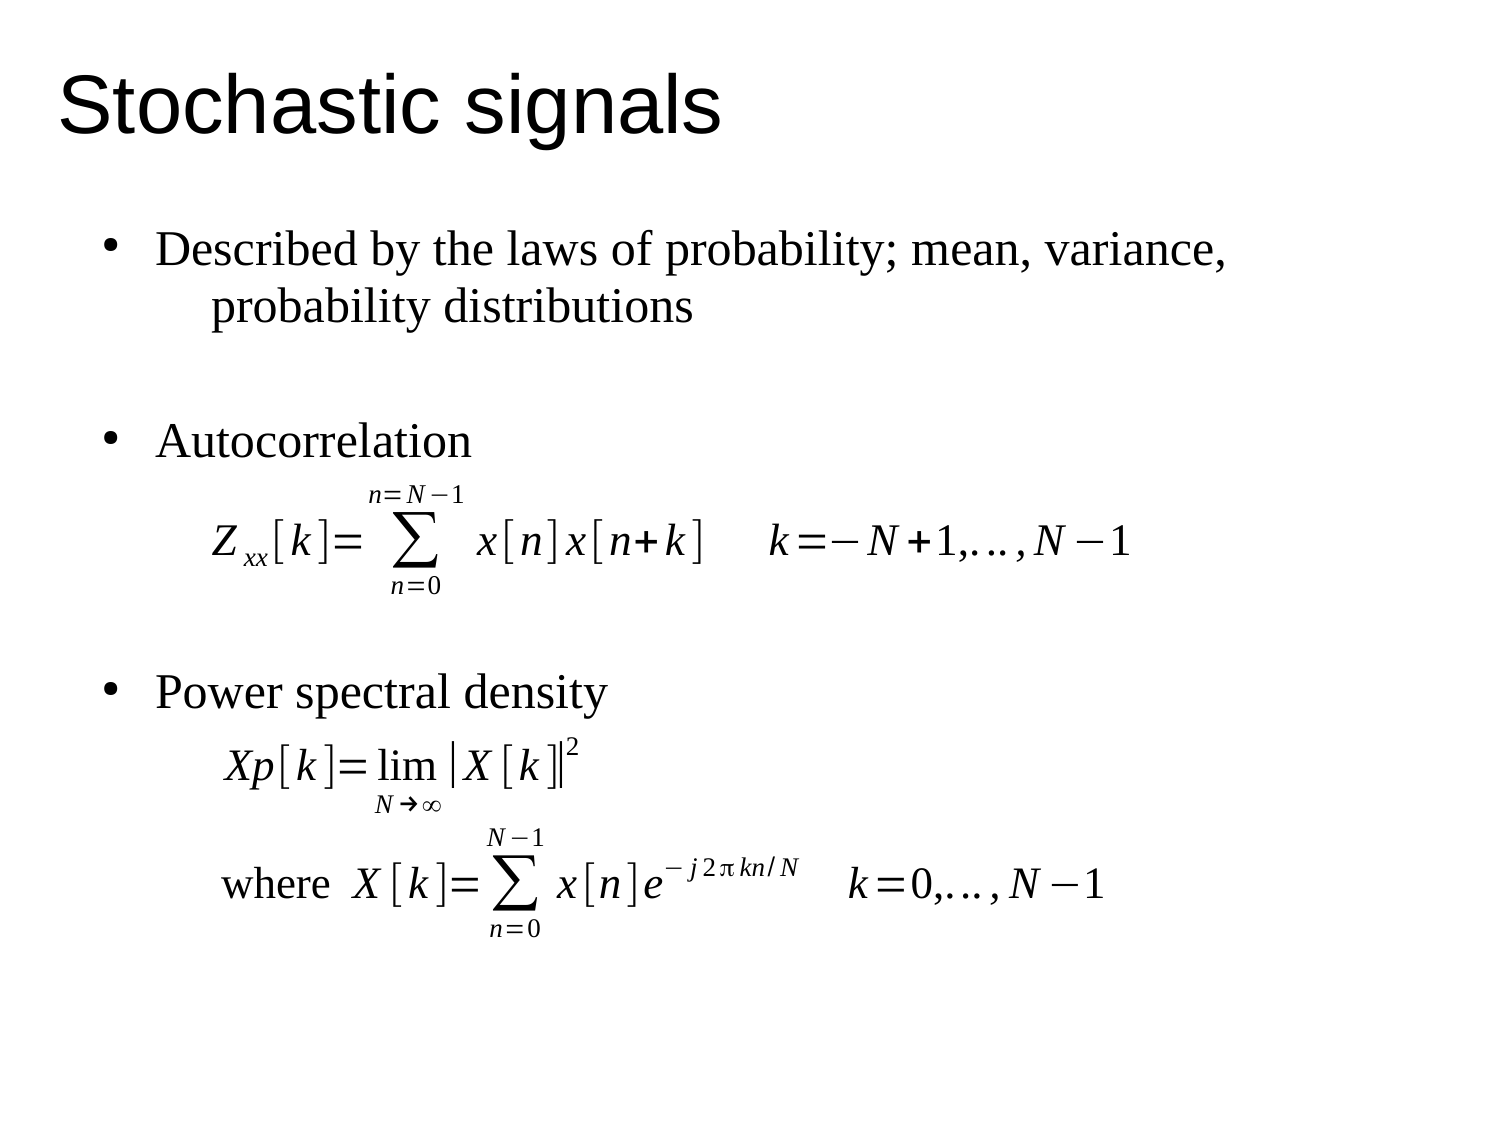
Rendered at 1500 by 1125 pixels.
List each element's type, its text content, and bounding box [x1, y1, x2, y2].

list Described by the laws of probability; mean, variance, probability distributions Autocorrelation Power spectral density [84, 219, 1309, 880]
title Stochastic signals [57, 19, 1282, 190]
chart [213, 730, 1112, 996]
chart [204, 479, 1137, 602]
